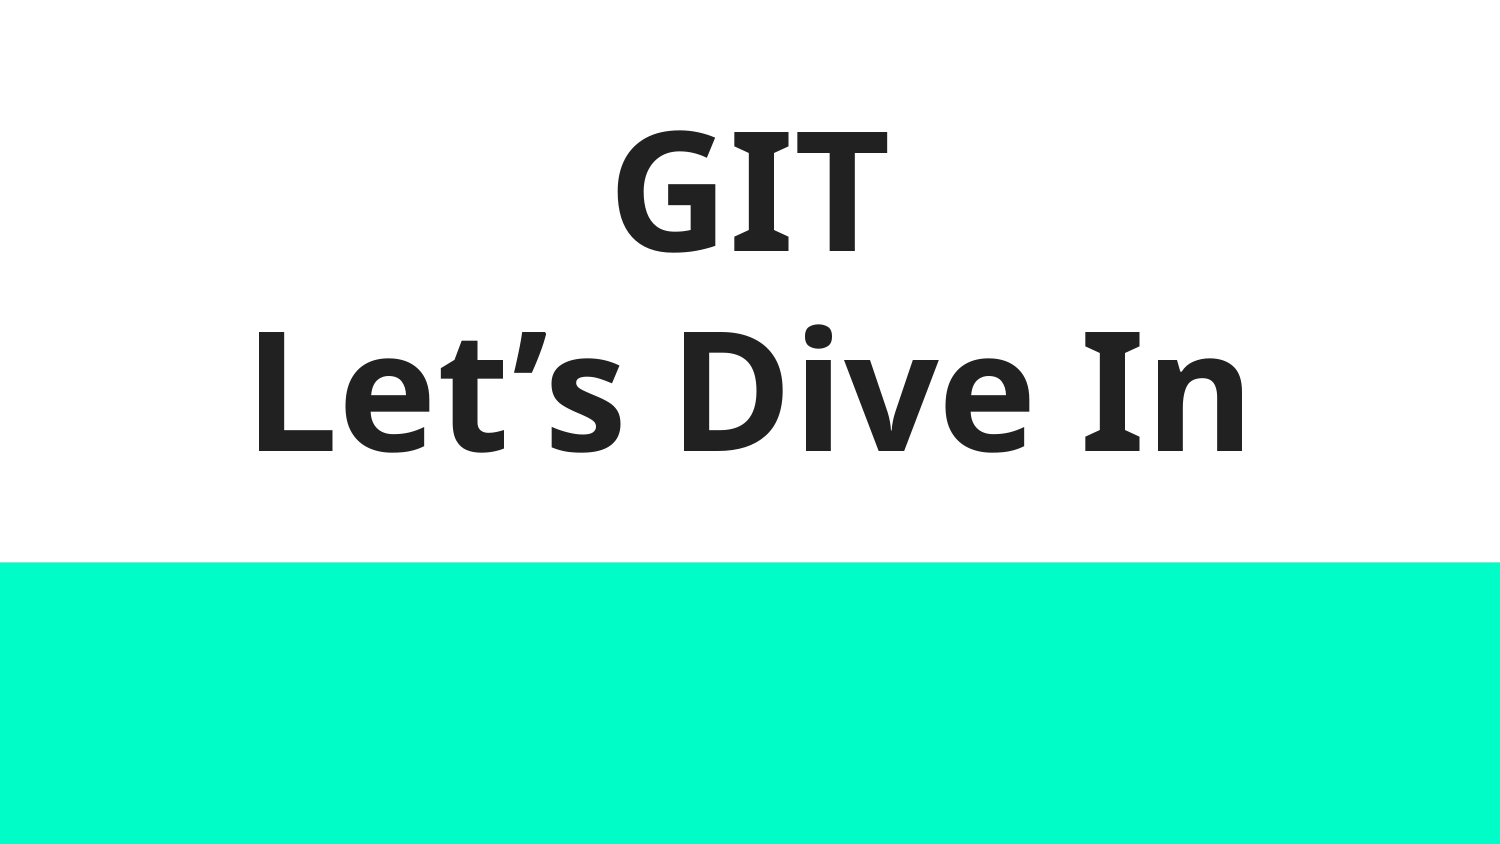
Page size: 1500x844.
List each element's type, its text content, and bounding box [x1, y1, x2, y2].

title GIT Let’s Dive In [51, 64, 1449, 506]
